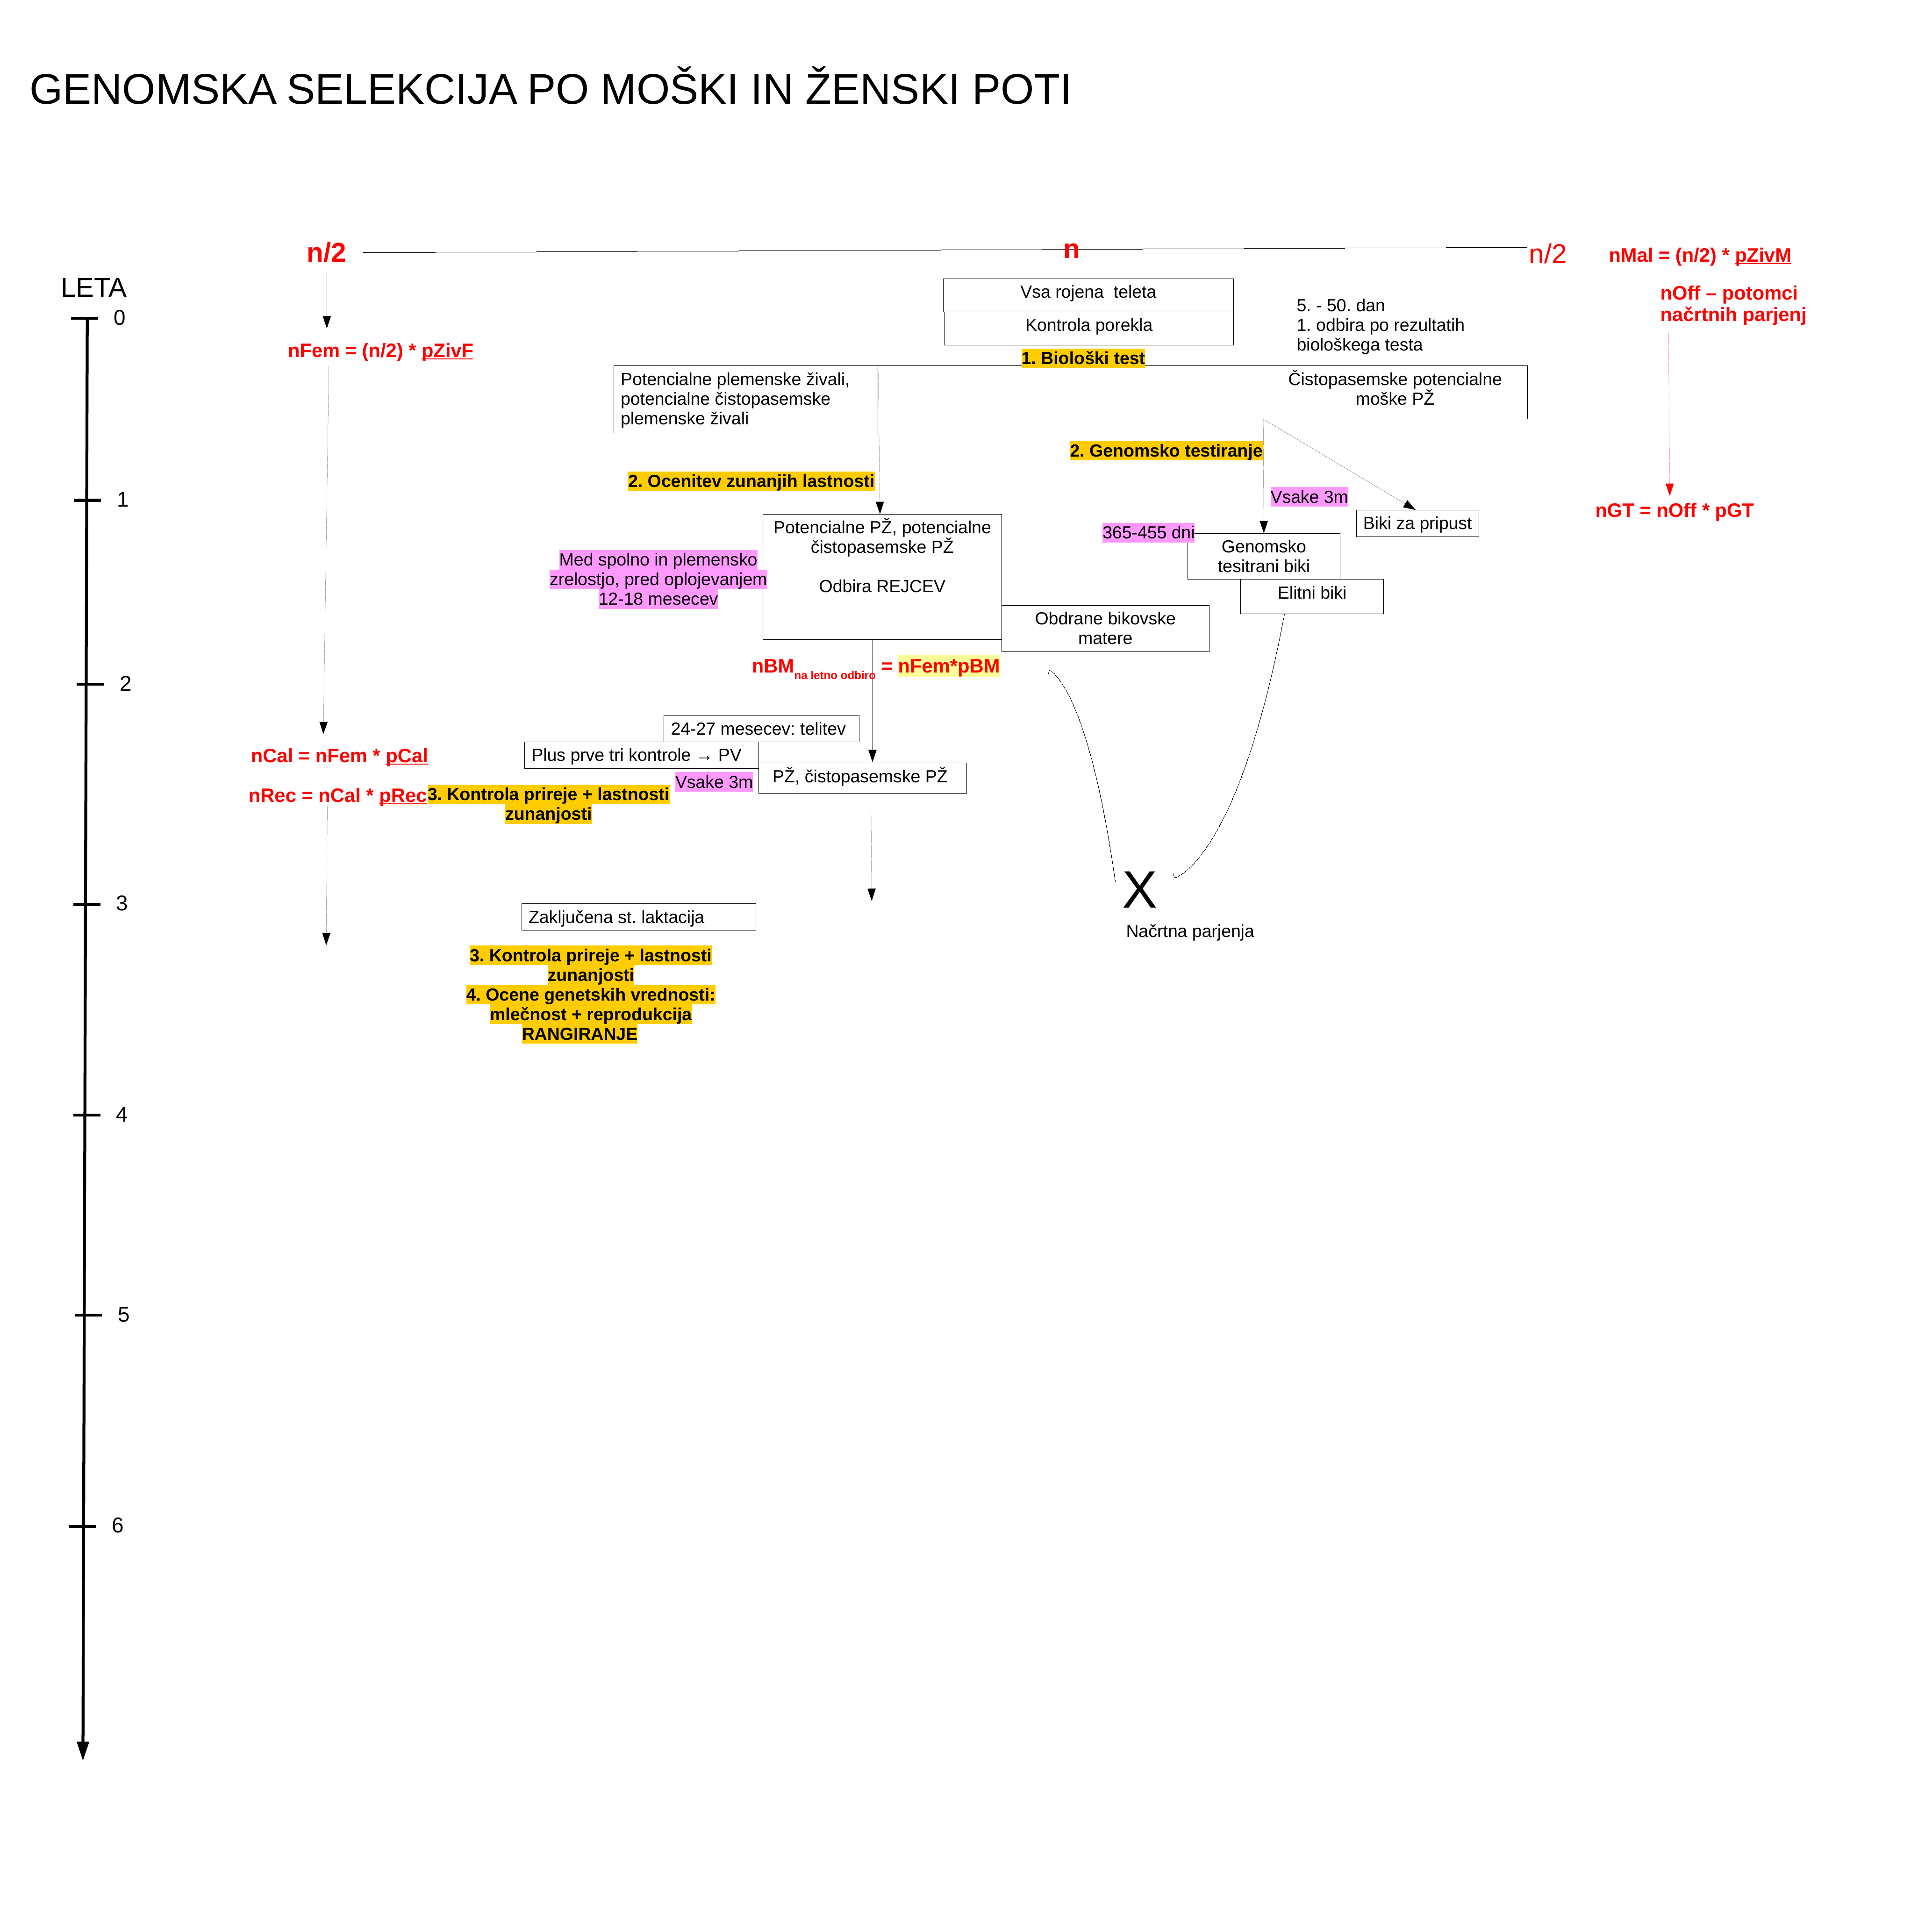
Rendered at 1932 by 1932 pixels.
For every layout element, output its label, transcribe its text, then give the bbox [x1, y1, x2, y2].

text_box Genomsko tesitrani biki [1188, 533, 1340, 580]
text_box 2. Genomsko testiranje [1030, 437, 1303, 503]
text_box 6 [105, 1510, 150, 1541]
text_box n/2 [300, 233, 364, 271]
text_box 5. - 50. dan 1. odbira po rezultatih biološkega testa [1289, 292, 1483, 358]
text_box n/2 [1522, 235, 1586, 273]
text_box nCal = nFem * pCal [244, 741, 500, 770]
text_box Potencialne plemenske živali, potencialne čistopasemske plemenske živali [614, 365, 878, 433]
text_box 3. Kontrola prireje + lastnosti zunanjosti [416, 781, 681, 828]
text_box Vsake 3m [668, 768, 821, 795]
text_box Obdrane bikovske matere [1002, 605, 1209, 652]
text_box 2 [113, 668, 158, 699]
text_box n [1056, 230, 1120, 268]
text_box nBMna letno odbiro = nFem*pBM [745, 651, 1143, 711]
text_box Čistopasemske potencialne moške PŽ [1263, 365, 1528, 419]
text_box Elitni biki [1240, 579, 1384, 614]
text_box 1. Biološki test [1014, 345, 1168, 372]
text_box nRec = nCal * pRec [242, 781, 498, 810]
text_box Načrtna parjenja [1079, 918, 1301, 1023]
text_box Kontrola porekla [944, 312, 1234, 345]
text_box nGT = nOff * pGT [1588, 496, 1844, 526]
text_box Plus prve tri kontrole → PV [524, 742, 759, 769]
text_box nFem = (n/2) * pZivF [281, 336, 537, 366]
text_box Zaključena st. laktacija [522, 903, 756, 930]
text_box Potencialne PŽ, potencialne čistopasemske PŽ Odbira REJCEV [763, 514, 1002, 640]
picture [669, 172, 777, 279]
text_box LETA [54, 269, 197, 307]
text_box 3 [109, 887, 155, 919]
picture [1344, 181, 1428, 265]
text_box Biki za pripust [1356, 510, 1479, 537]
text_box nMal = (n/2) * pZivM [1602, 241, 1858, 361]
text_box 3. Kontrola prireje + lastnosti zunanjosti 4. Ocene genetskih vrednosti: mlečnost + reprodukcija RANGIRANJE [458, 942, 723, 1047]
text_box X [1115, 857, 1174, 923]
text_box 365-455 dni [1095, 519, 1248, 546]
text_box 5 [111, 1299, 157, 1330]
text_box Vsake 3m [1263, 483, 1416, 510]
text_box 24-27 mesecev: telitev [664, 715, 859, 742]
text_box 4 [109, 1099, 155, 1130]
text_box Vsa rojena teleta [943, 279, 1234, 312]
text_box PŽ, čistopasemske PŽ [759, 763, 967, 794]
text_box 2. Ocenitev zunanjih lastnosti [621, 468, 894, 515]
text_box 1 [110, 484, 155, 515]
text_box GENOMSKA SELEKCIJA PO MOŠKI IN ŽENSKI POTI [22, 61, 1183, 117]
text_box nOff – potomci načrtnih parjenj [1653, 278, 1878, 369]
text_box 0 [107, 307, 152, 333]
text_box Med spolno in plemensko zrelostjo, pred oplojevanjem 12-18 mesecev [520, 546, 797, 652]
